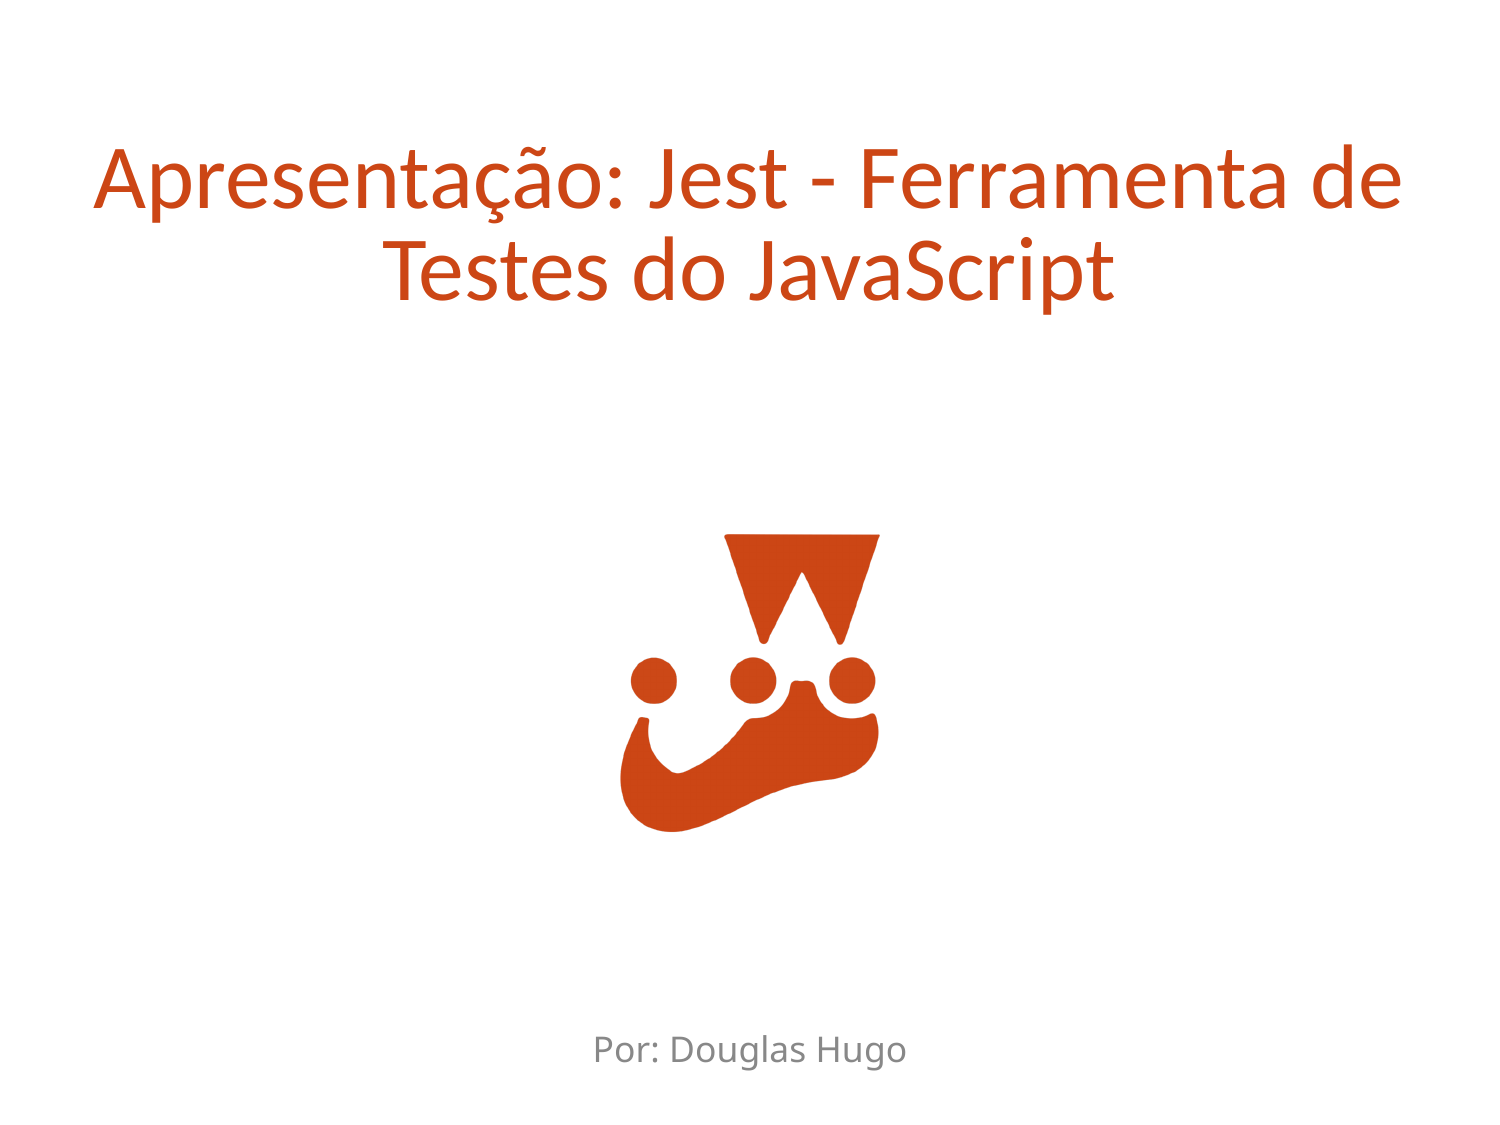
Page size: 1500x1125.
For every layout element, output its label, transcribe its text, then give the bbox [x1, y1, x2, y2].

title Apresentação: Jest - Ferramenta de Testes do JavaScript [51, 17, 1449, 446]
picture [471, 532, 1029, 834]
subtitle Por: Douglas Hugo [51, 1017, 1449, 1125]
